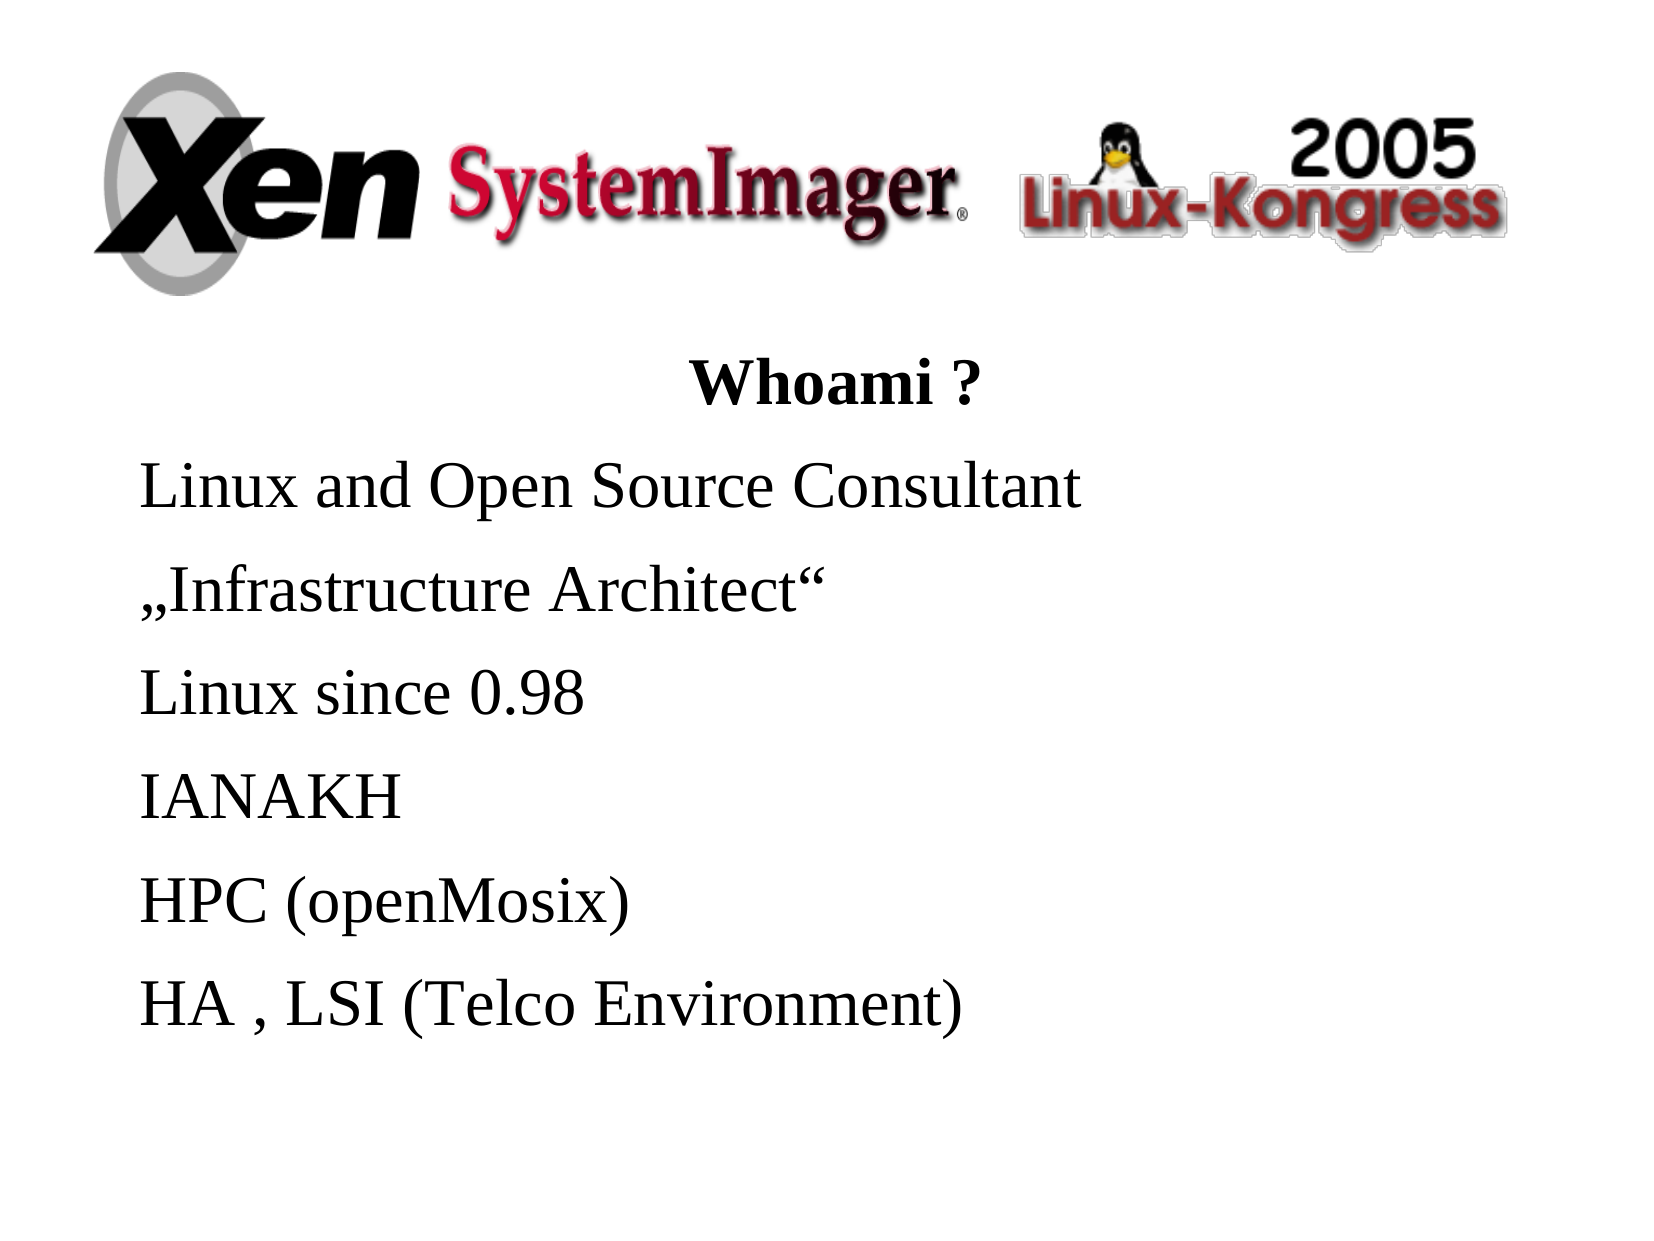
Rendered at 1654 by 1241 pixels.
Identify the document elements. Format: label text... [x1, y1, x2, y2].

picture [93, 72, 420, 296]
picture [445, 132, 971, 254]
picture [1006, 106, 1524, 265]
list Whoami ? Linux and Open Source Consultant „Infrastructure Architect“ Linux since 0.98 IANAKH HPC (openMosix) HA , LSI (Telco Environment) [121, 344, 1534, 1178]
